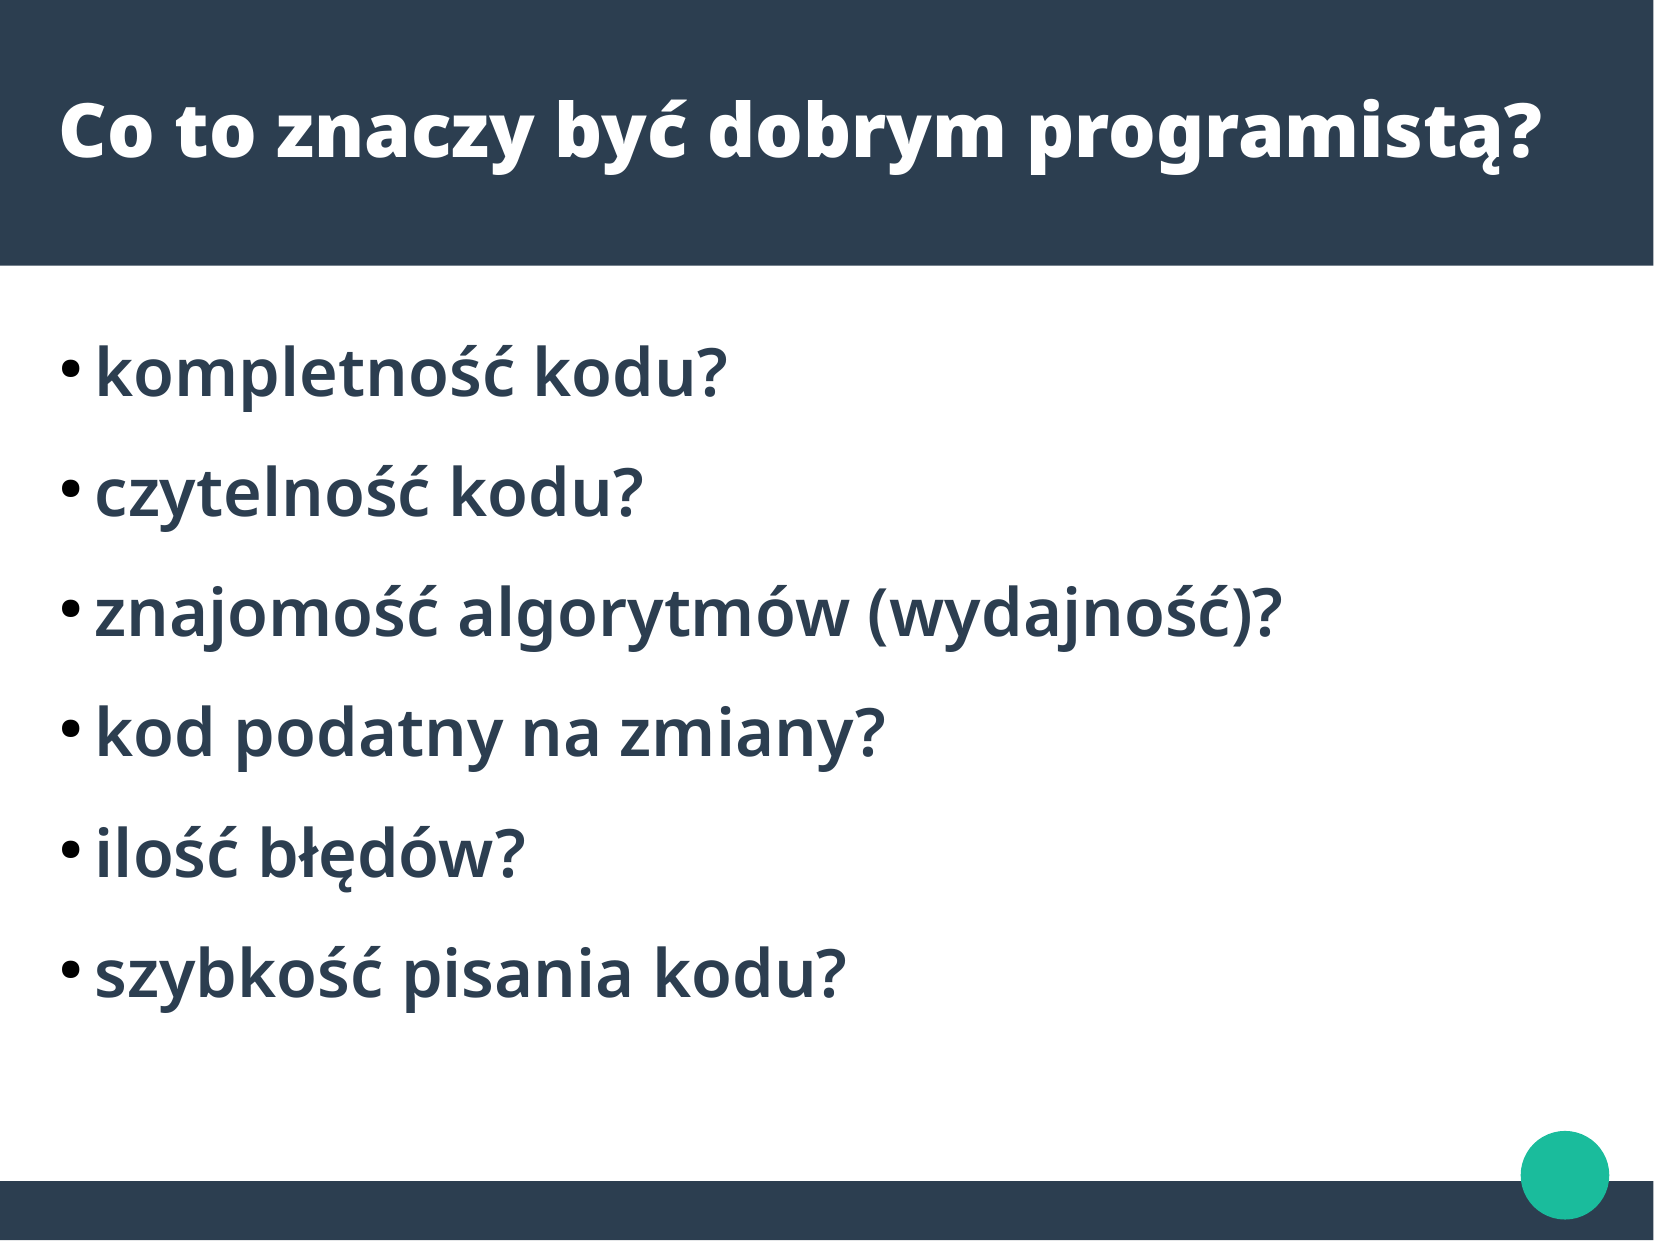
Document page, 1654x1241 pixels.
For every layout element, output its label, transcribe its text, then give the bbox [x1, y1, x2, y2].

list kompletność kodu? czytelność kodu? znajomość algorytmów (wydajność)? kod podatny na zmiany? ilość błędów? szybkość pisania kodu? [59, 324, 1595, 1152]
title Co to znaczy być dobrym programistą? [59, 40, 1595, 216]
